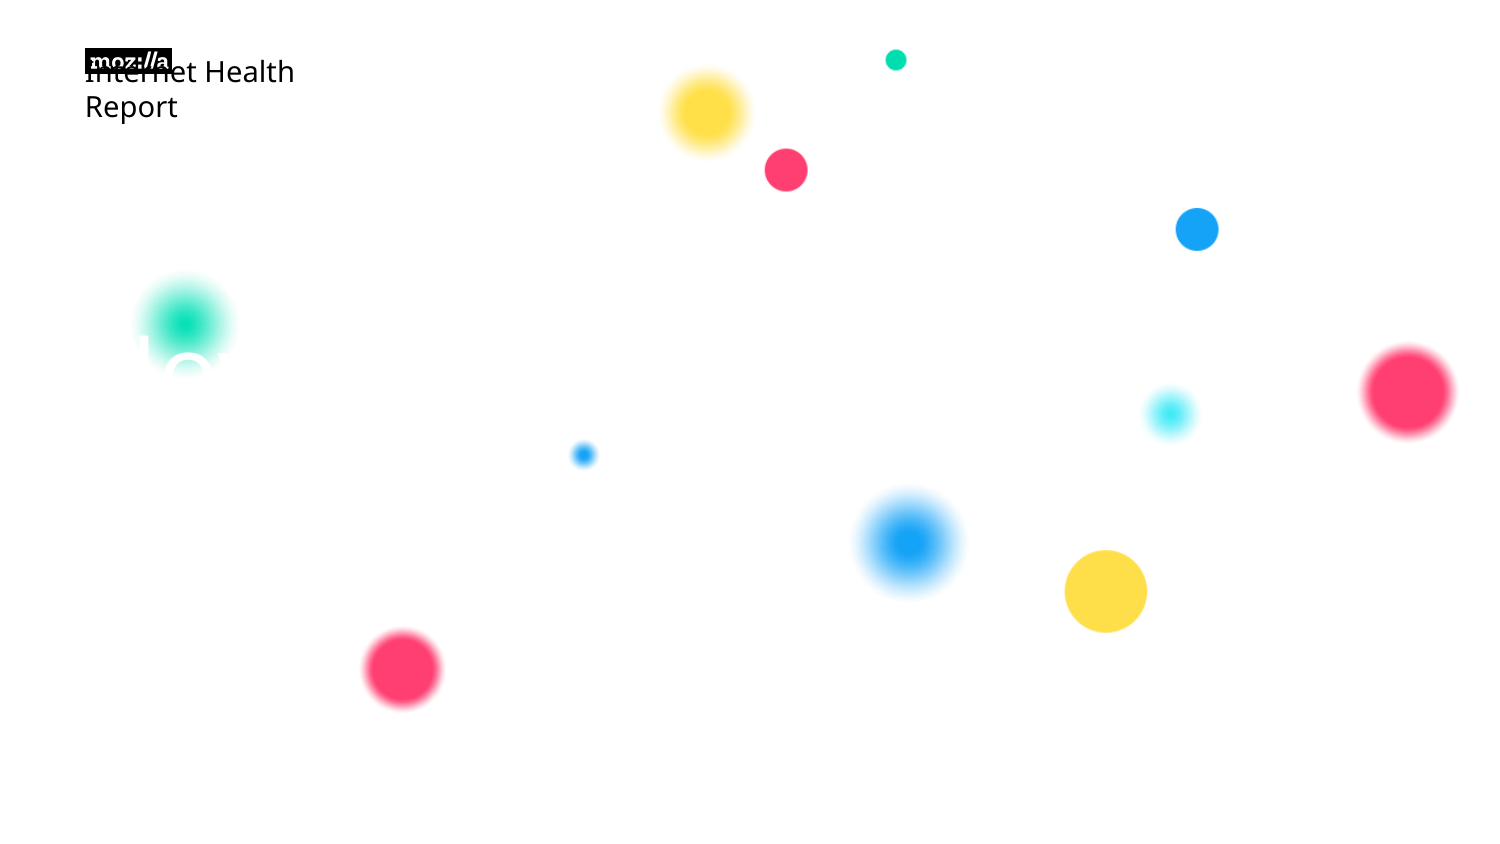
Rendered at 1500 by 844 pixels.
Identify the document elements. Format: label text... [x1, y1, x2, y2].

text_box How healthy is the Internet? [69, 283, 929, 560]
picture [0, 0, 1500, 844]
text_box Internet Health Report [69, 73, 399, 104]
